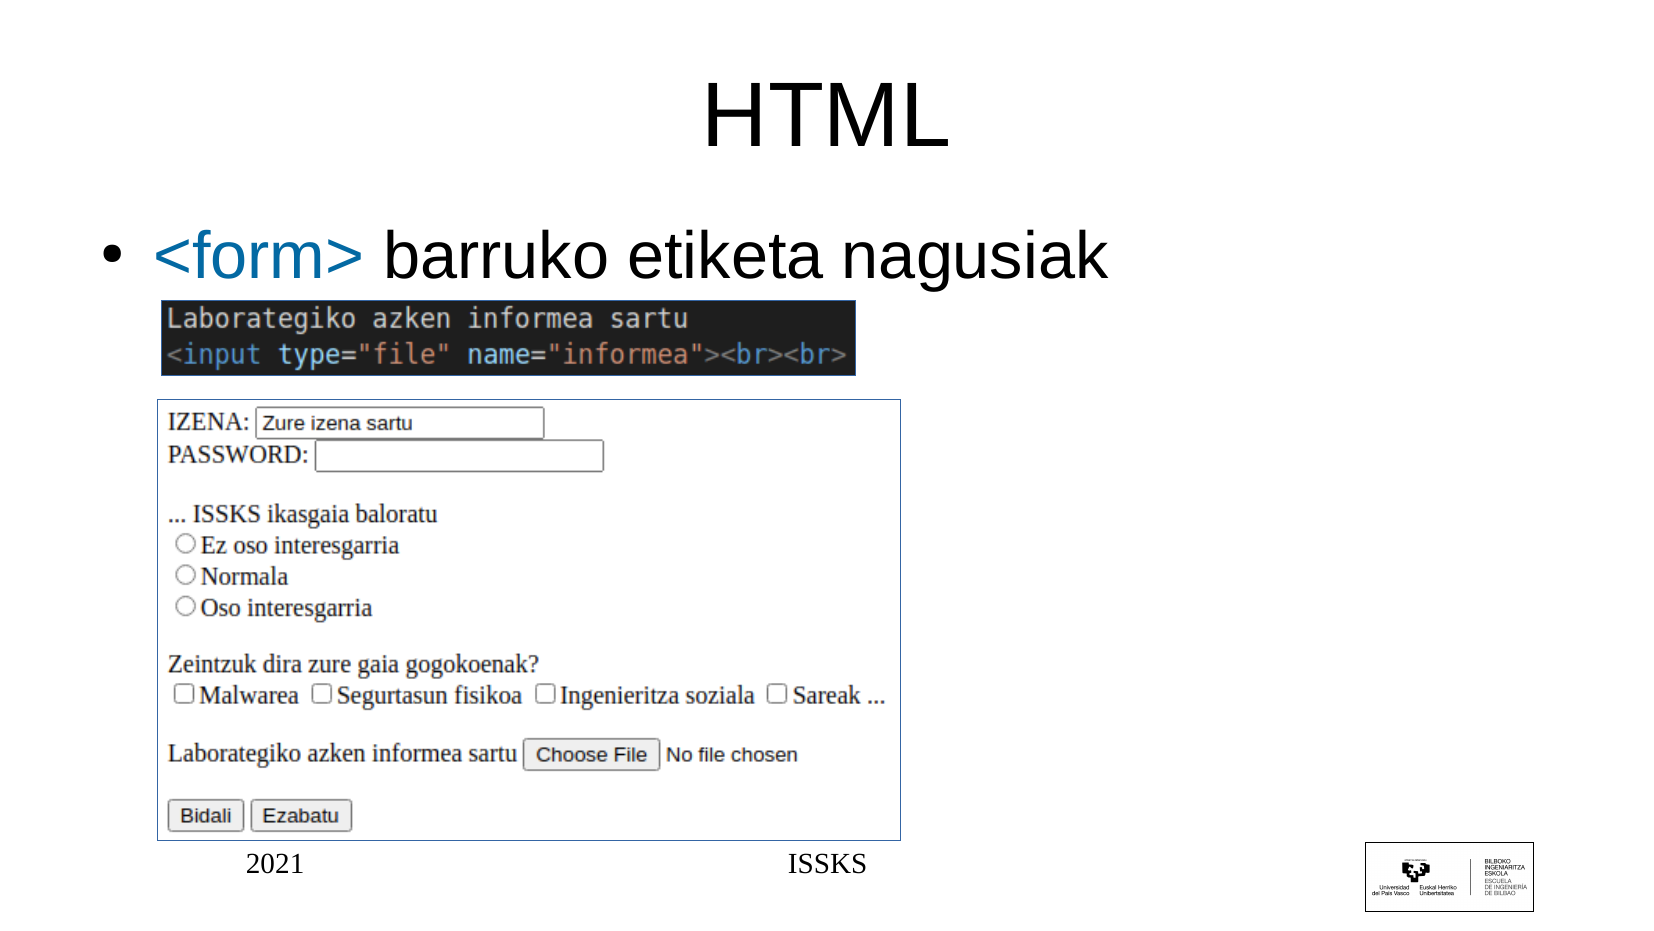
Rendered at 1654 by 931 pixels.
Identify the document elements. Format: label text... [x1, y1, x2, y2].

picture [1366, 843, 1533, 911]
picture [161, 300, 856, 376]
picture [157, 399, 901, 841]
title HTML [82, 37, 1571, 193]
list <form> barruko etiketa nagusiak [82, 217, 1456, 758]
